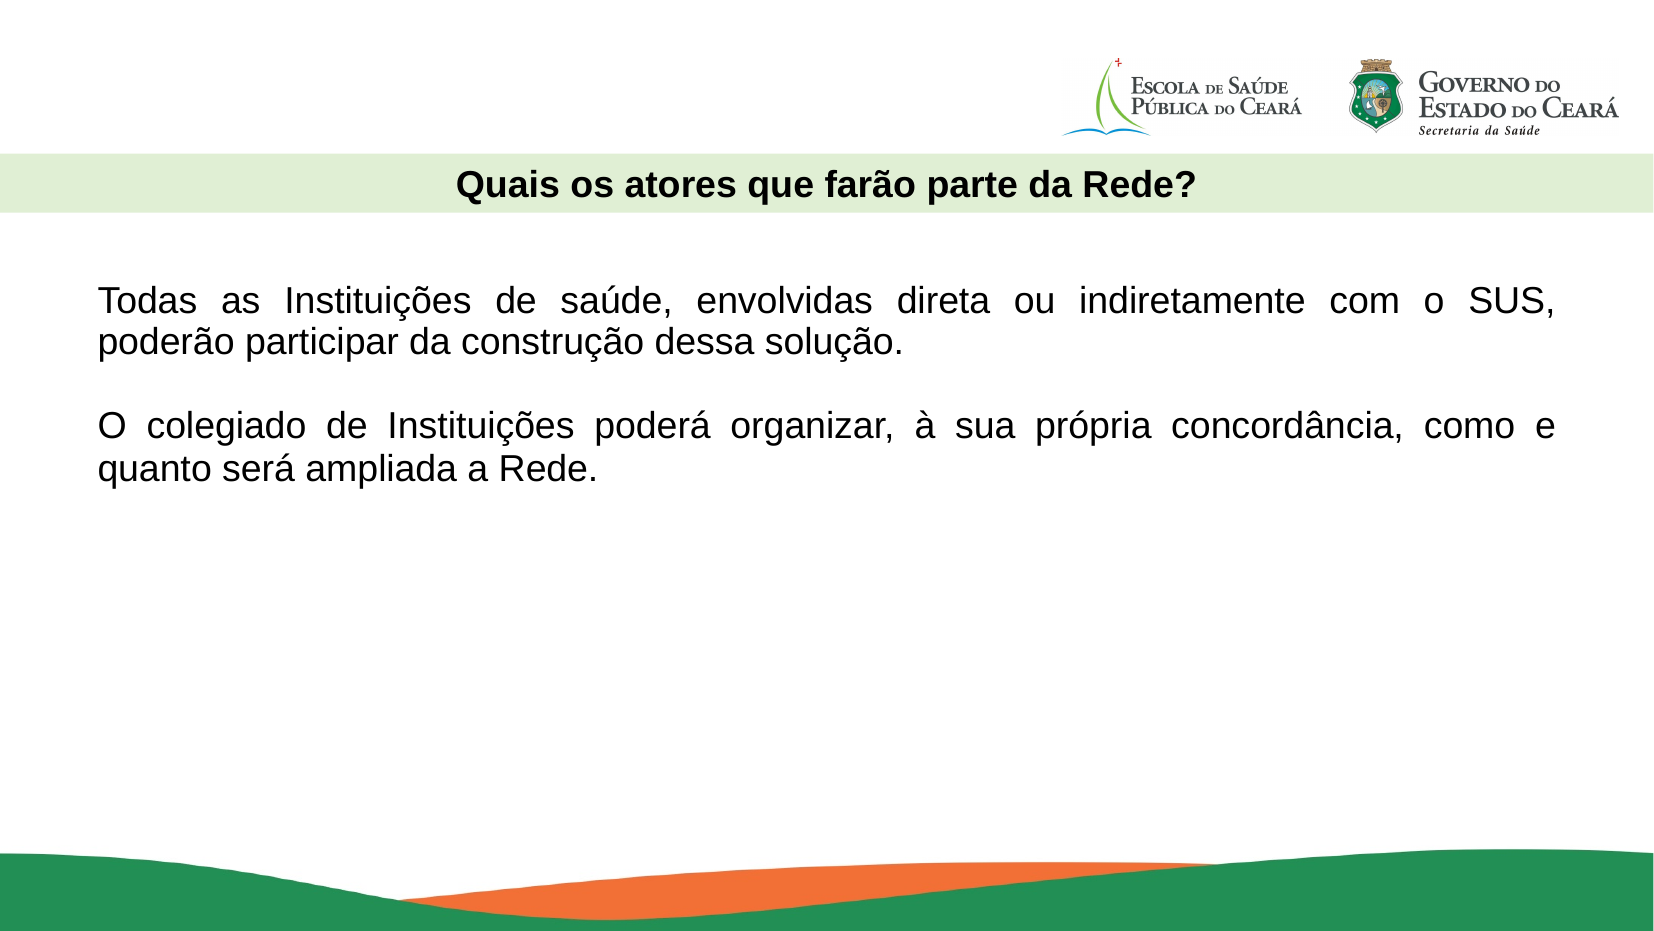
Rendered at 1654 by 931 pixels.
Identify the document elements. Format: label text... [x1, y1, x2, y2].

title Quais os atores que farão parte da Rede? [0, 153, 1654, 213]
picture [0, 808, 1654, 931]
text_box Todas as Instituições de saúde, envolvidas direta ou indiretamente com o SUS, poderão participar da construção dessa solução. O colegiado de Instituições poderá organizar, à sua própria concordância, como e quanto será ampliada a Rede. [82, 271, 1571, 829]
picture [1061, 58, 1619, 136]
